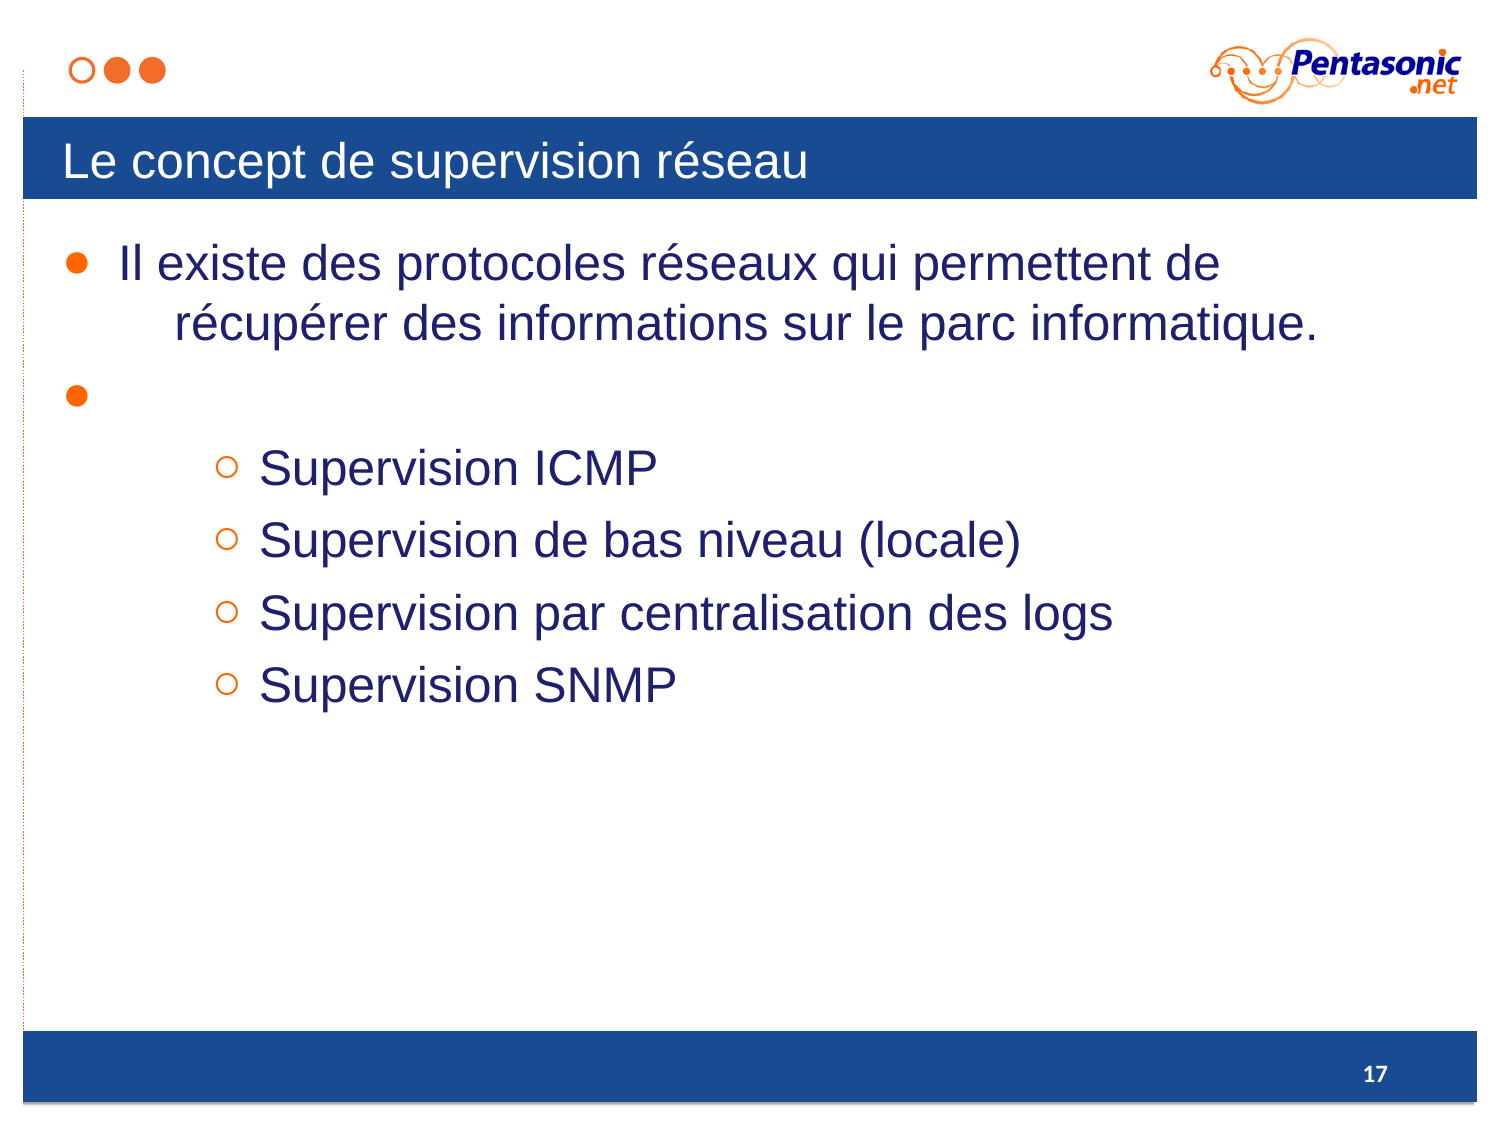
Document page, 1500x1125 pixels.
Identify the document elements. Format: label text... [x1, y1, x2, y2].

text_box 17 [1347, 1042, 1477, 1103]
title Le concept de supervision réseau [46, 117, 1454, 200]
list Il existe des protocoles réseaux qui permettent de récupérer des informations sur le parc informatique. Supervision ICMP Supervision de bas niveau (locale) Supervision par centralisation des logs Supervision SNMP [46, 222, 1454, 1008]
